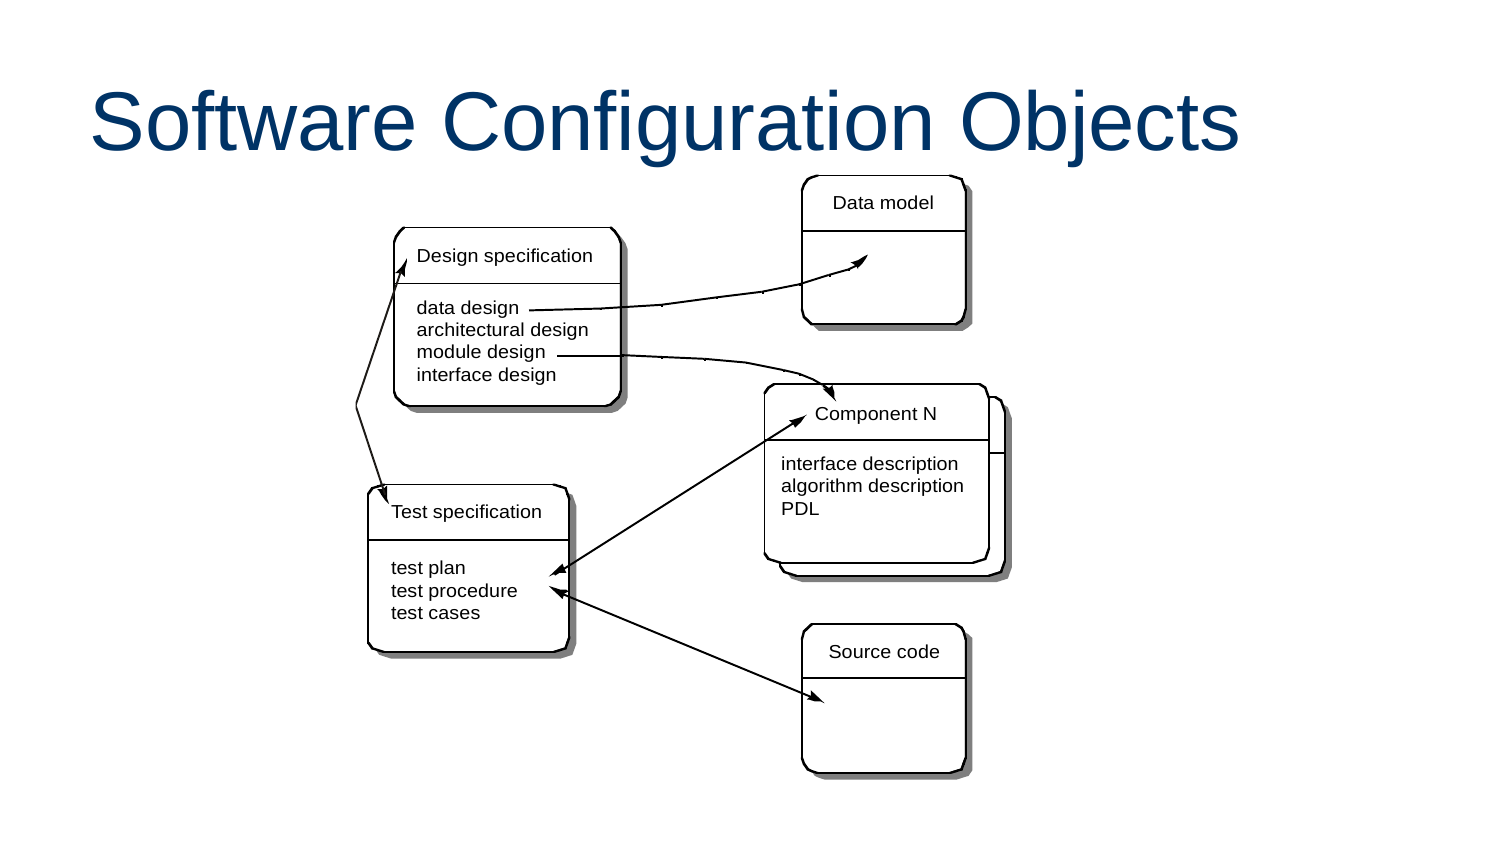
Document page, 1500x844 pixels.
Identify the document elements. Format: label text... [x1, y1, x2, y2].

title Software Configuration Objects [75, 33, 1425, 175]
picture [355, 174, 1016, 784]
